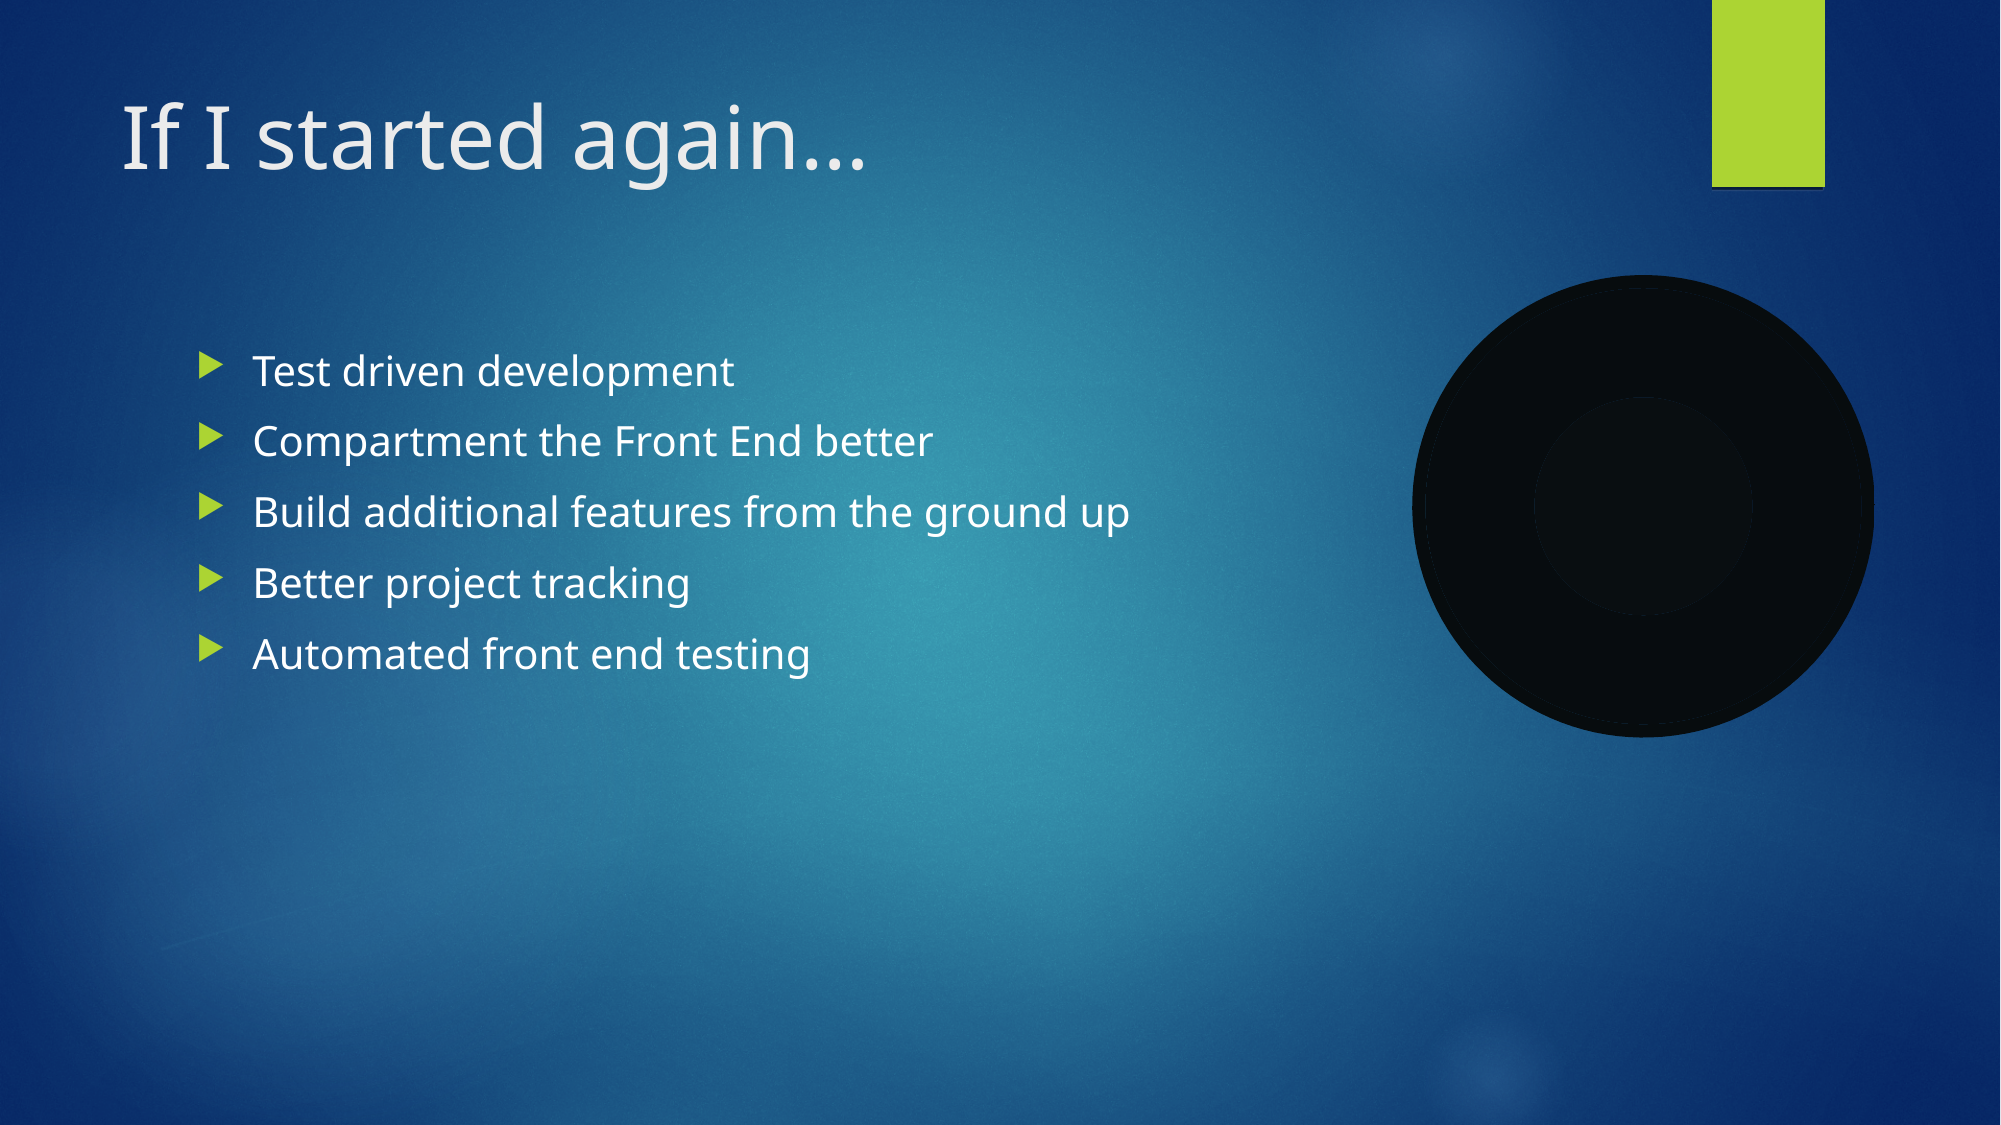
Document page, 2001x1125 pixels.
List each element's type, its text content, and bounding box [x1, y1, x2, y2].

title If I started again… [106, 74, 1649, 305]
list Test driven development Compartment the Front End better Build additional features from the ground up Better project tracking Automated front end testing [181, 336, 1649, 1026]
